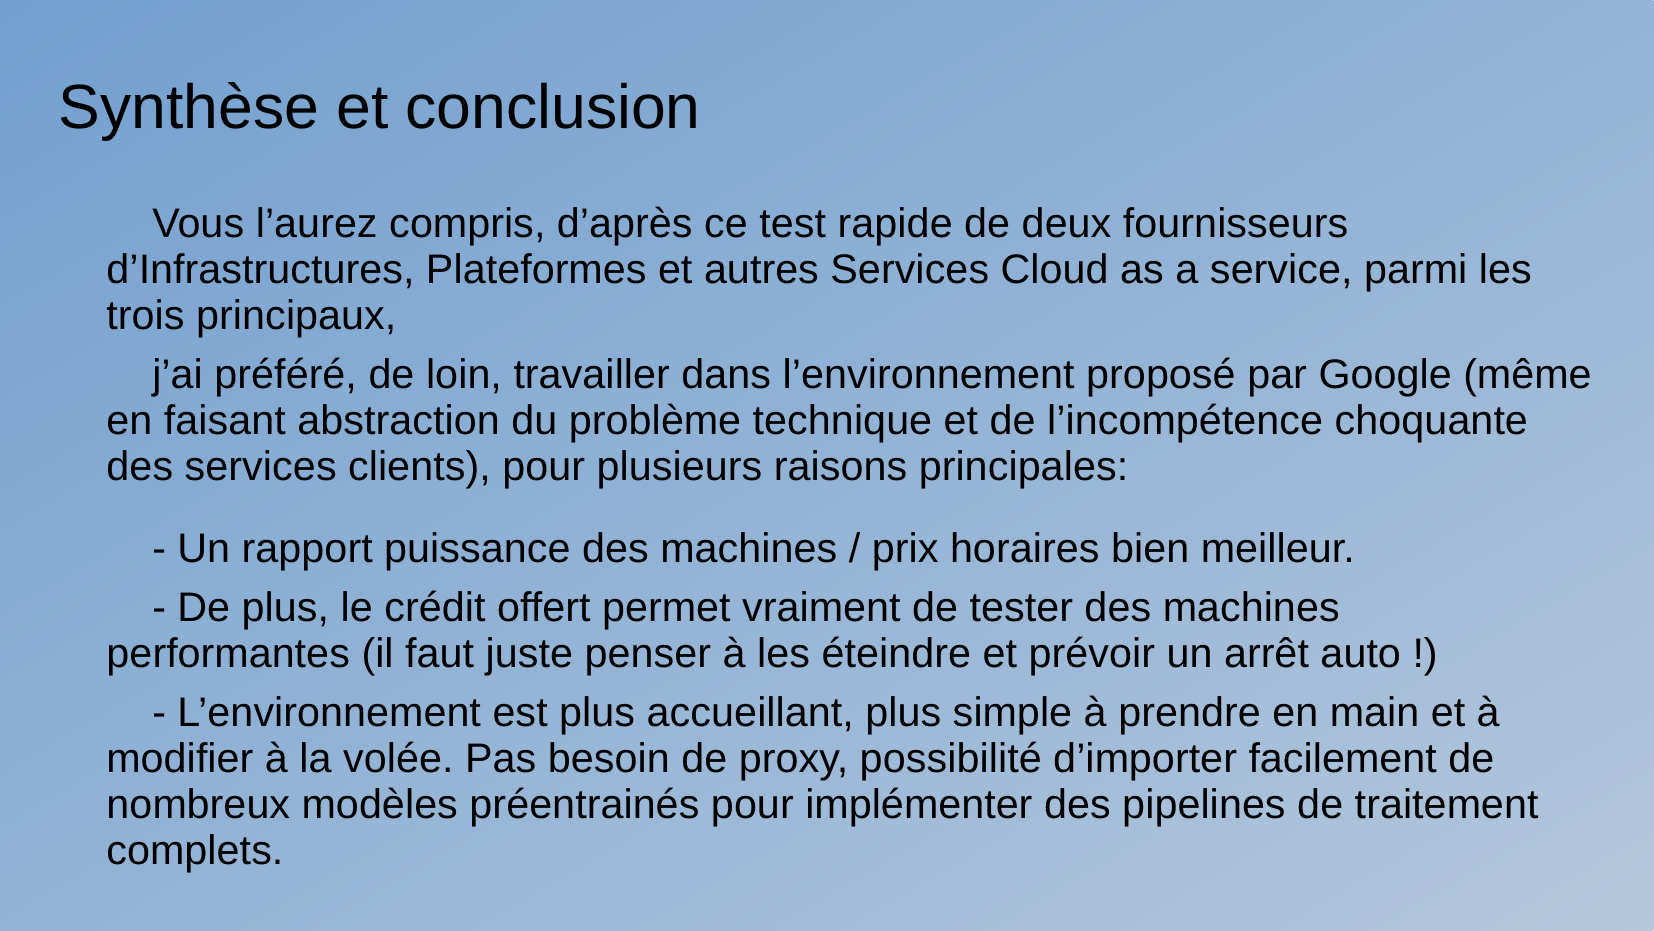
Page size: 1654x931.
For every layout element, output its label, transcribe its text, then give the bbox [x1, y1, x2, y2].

title Synthèse et conclusion [59, 29, 1548, 185]
list Vous l’aurez compris, d’après ce test rapide de deux fournisseurs d’Infrastructures, Plateformes et autres Services Cloud as a service, parmi les trois principaux, j’ai préféré, de loin, travailler dans l’environnement proposé par Google (même en faisant abstraction du problème technique et de l’incompétence choquante des services clients), pour plusieurs raisons principales: - Un rapport puissance des machines / prix horaires bien meilleur. - De plus, le crédit offert permet vraiment de tester des machines performantes (il faut juste penser à les éteindre et prévoir un arrêt auto !) - L’environnement est plus accueillant, plus simple à prendre en main et à modifier à la volée. Pas besoin de proxy, possibilité d’importer facilement de nombreux modèles préentrainés pour implémenter des pipelines de traitement complets. [106, 200, 1595, 916]
